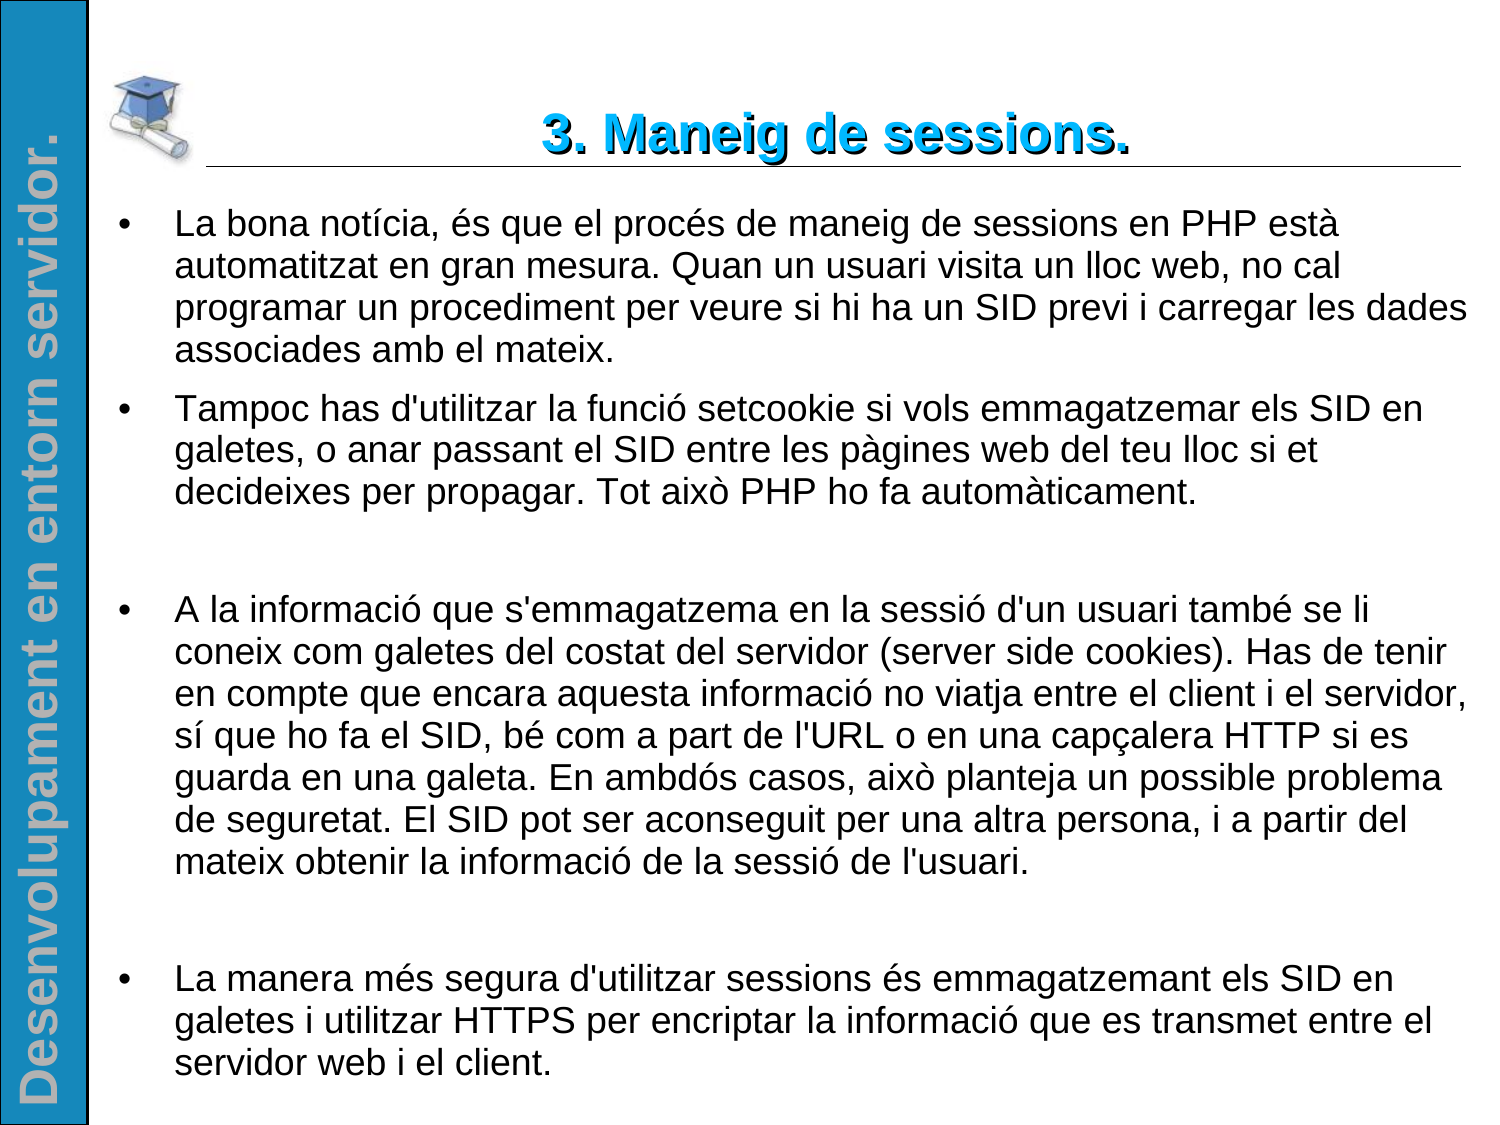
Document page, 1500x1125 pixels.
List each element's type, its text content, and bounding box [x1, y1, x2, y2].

picture [93, 61, 206, 174]
title 3. Maneig de sessions. [206, 88, 1447, 178]
list La bona notícia, és que el procés de maneig de sessions en PHP està automatitzat en gran mesura. Quan un usuari visita un lloc web, no cal programar un procediment per veure si hi ha un SID previ i carregar les dades associades amb el mateix. Tampoc has d'utilitzar la funció setcookie si vols emmagatzemar els SID en galetes, o anar passant el SID entre les pàgines web del teu lloc si et decideixes per propagar. Tot això PHP ho fa automàticament. A la informació que s'emmagatzema en la sessió d'un usuari també se li coneix com galetes del costat del servidor (server side cookies). Has de tenir en compte que encara aquesta informació no viatja entre el client i el servidor, sí que ho fa el SID, bé com a part de l'URL o en una capçalera HTTP si es guarda en una galeta. En ambdós casos, això planteja un possible problema de seguretat. El SID pot ser aconseguit per una altra persona, i a partir del mateix obtenir la informació de la sessió de l'usuari. La manera més segura d'utilitzar sessions és emmagatzemant els SID en galetes i utilitzar HTTPS per encriptar la informació que es transmet entre el servidor web i el client. [118, 202, 1477, 1093]
